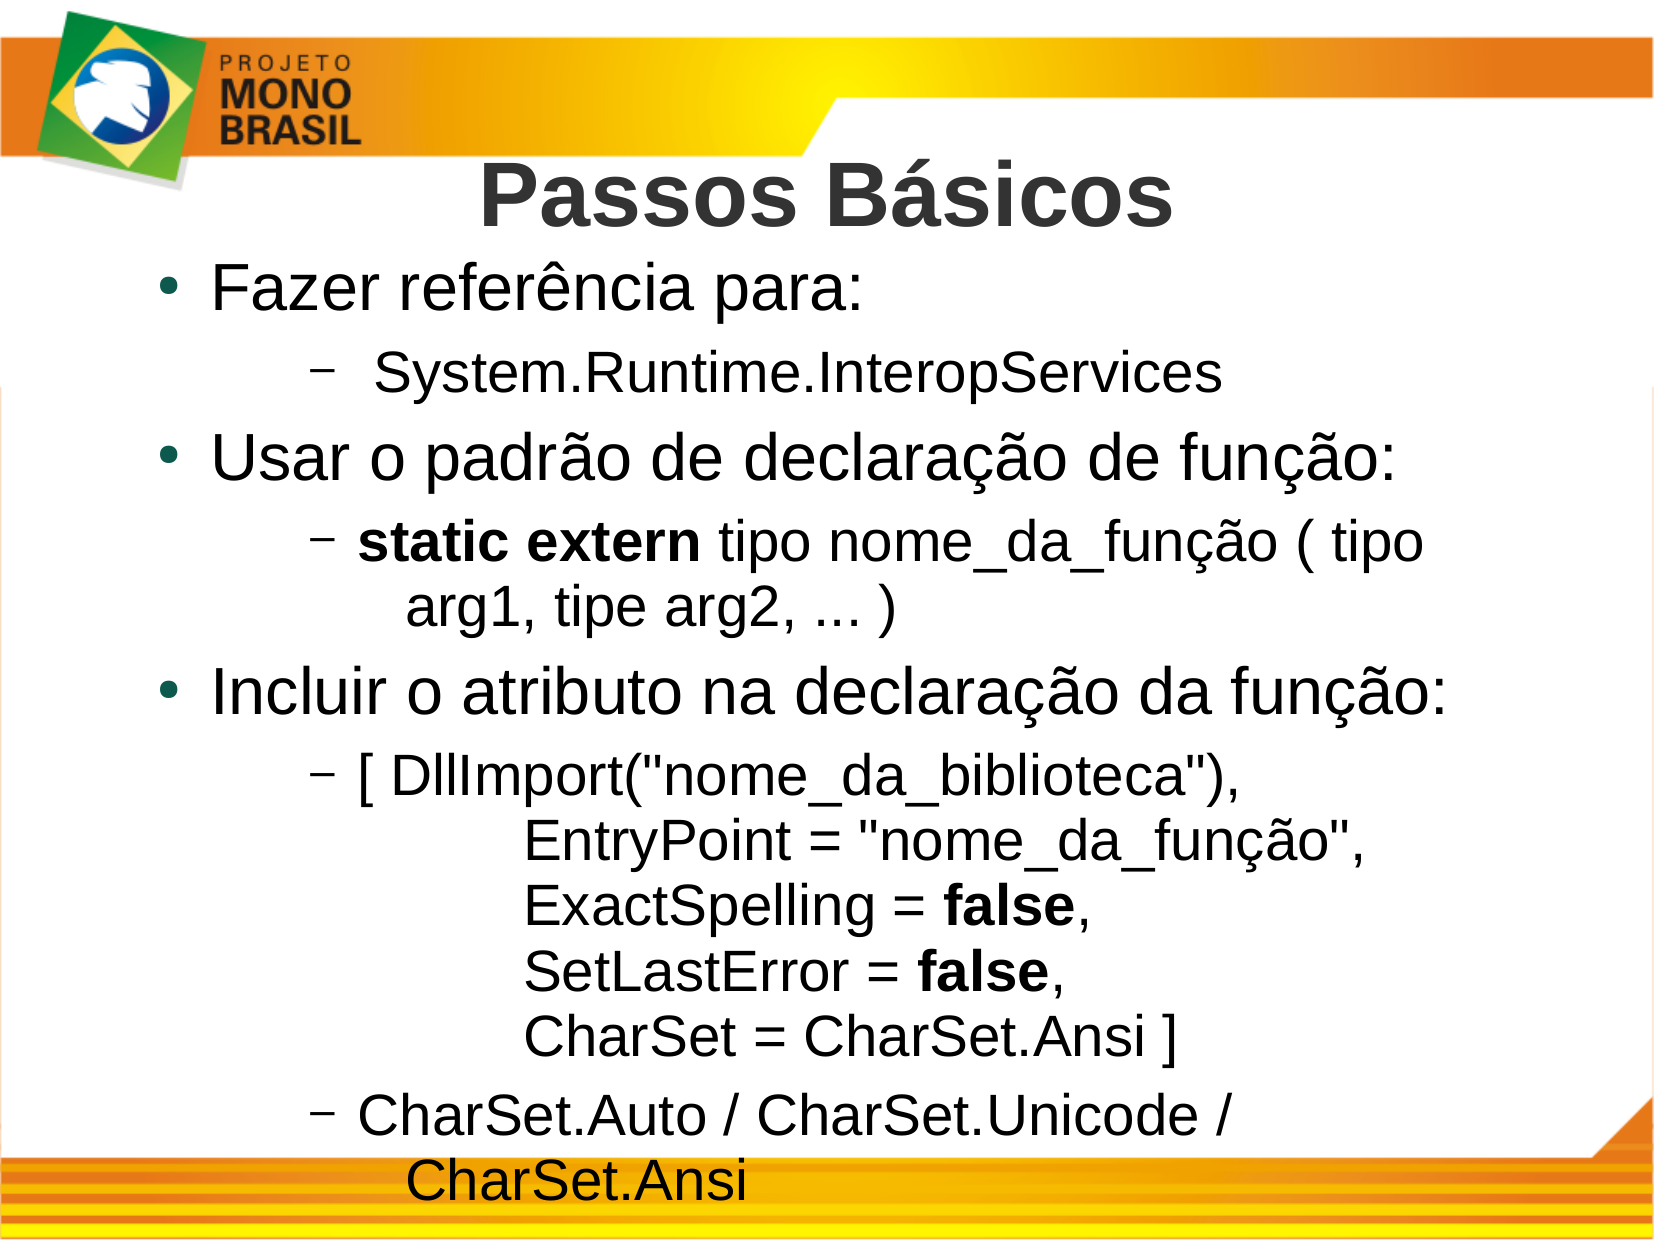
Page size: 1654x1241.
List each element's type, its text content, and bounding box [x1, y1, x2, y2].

list Fazer referência para: System.Runtime.InteropServices Usar o padrão de declaração de função: static extern tipo nome_da_função ( tipo arg1, tipe arg2, ... ) Incluir o atributo na declaração da função: [ DllImport("nome_da_biblioteca"), EntryPoint = "nome_da_função", ExactSpelling = false, SetLastError = false, CharSet = CharSet.Ansi ] CharSet.Auto / CharSet.Unicode / CharSet.Ansi [121, 250, 1534, 1149]
title Passos Básicos [121, 91, 1534, 250]
picture [0, 0, 1654, 1241]
